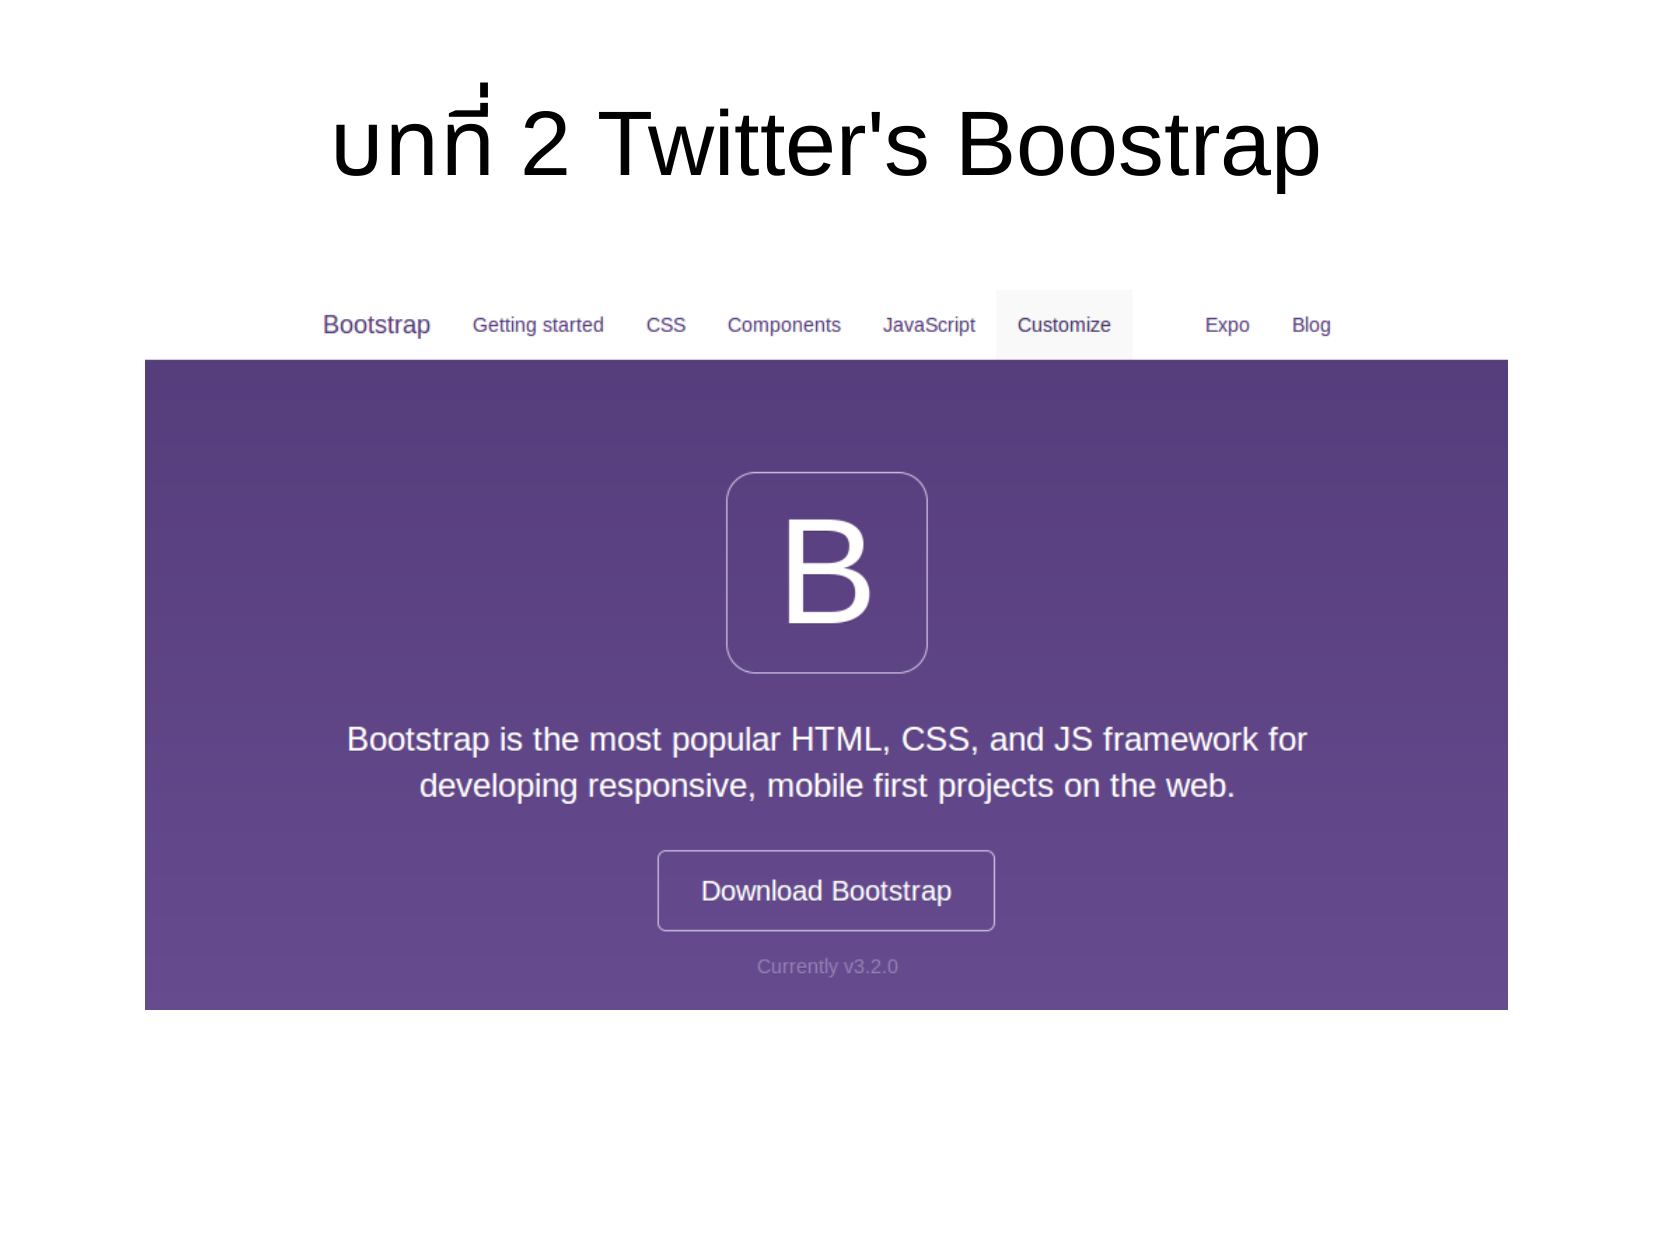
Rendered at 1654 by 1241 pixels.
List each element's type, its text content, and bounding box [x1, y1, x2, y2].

title บทที่ 2 Twitter's Boostrap [82, 49, 1571, 257]
picture [145, 290, 1508, 1010]
